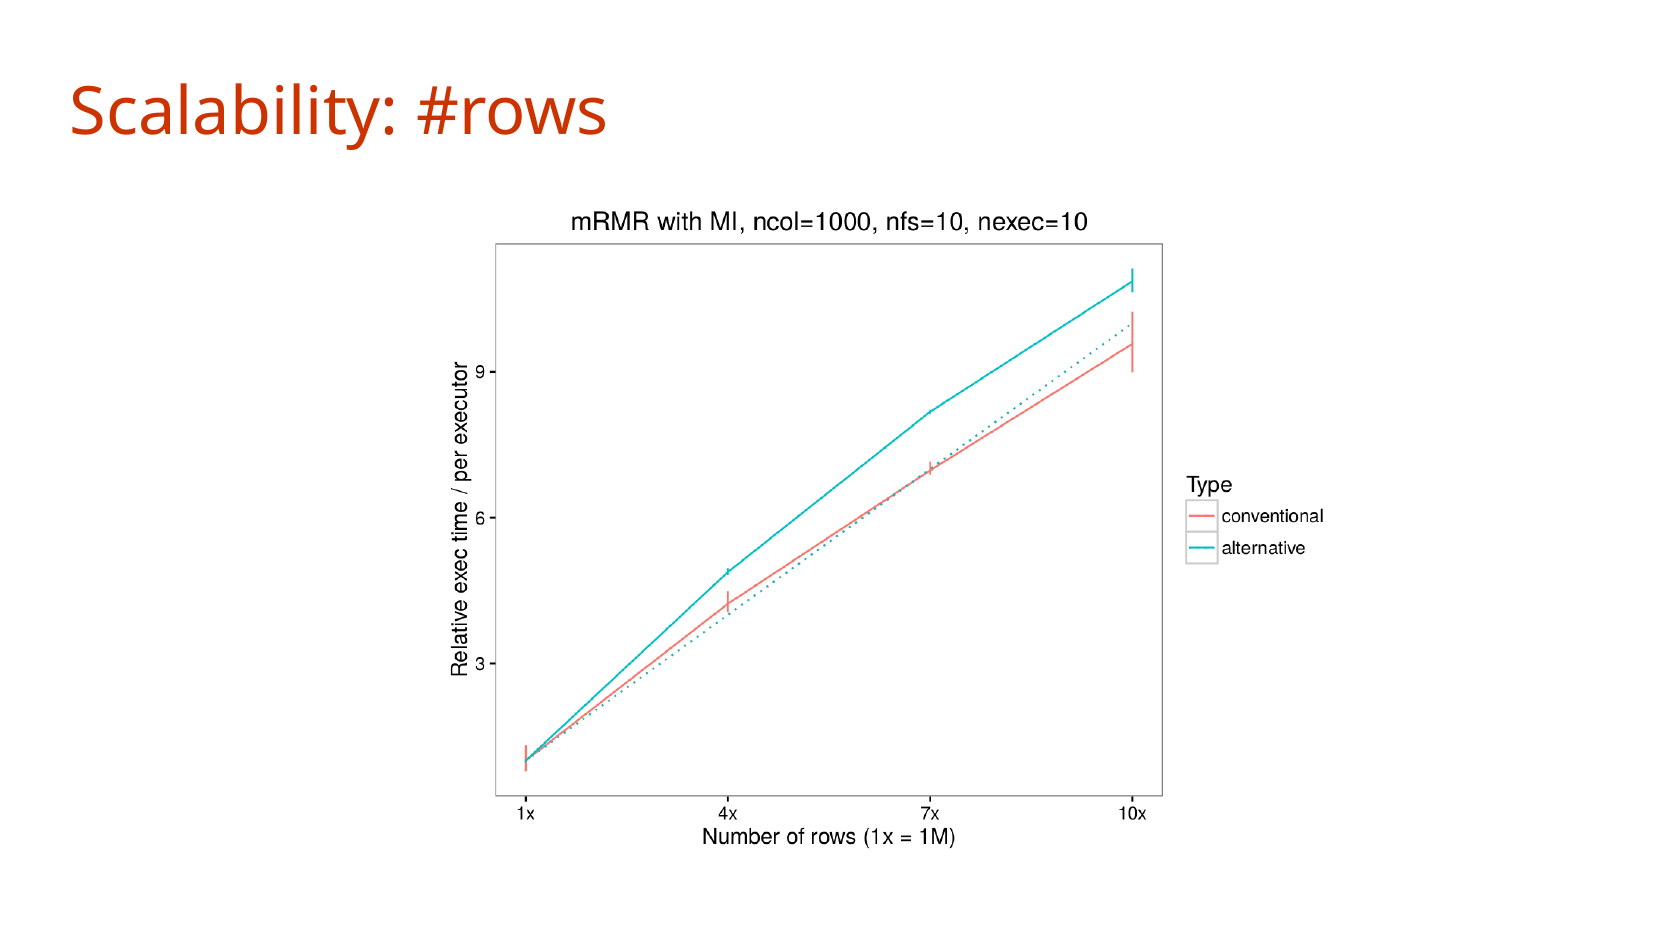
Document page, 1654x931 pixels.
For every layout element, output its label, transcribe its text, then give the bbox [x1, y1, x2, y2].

text_box Scalability: #rows [54, 55, 833, 153]
picture [436, 198, 1333, 857]
